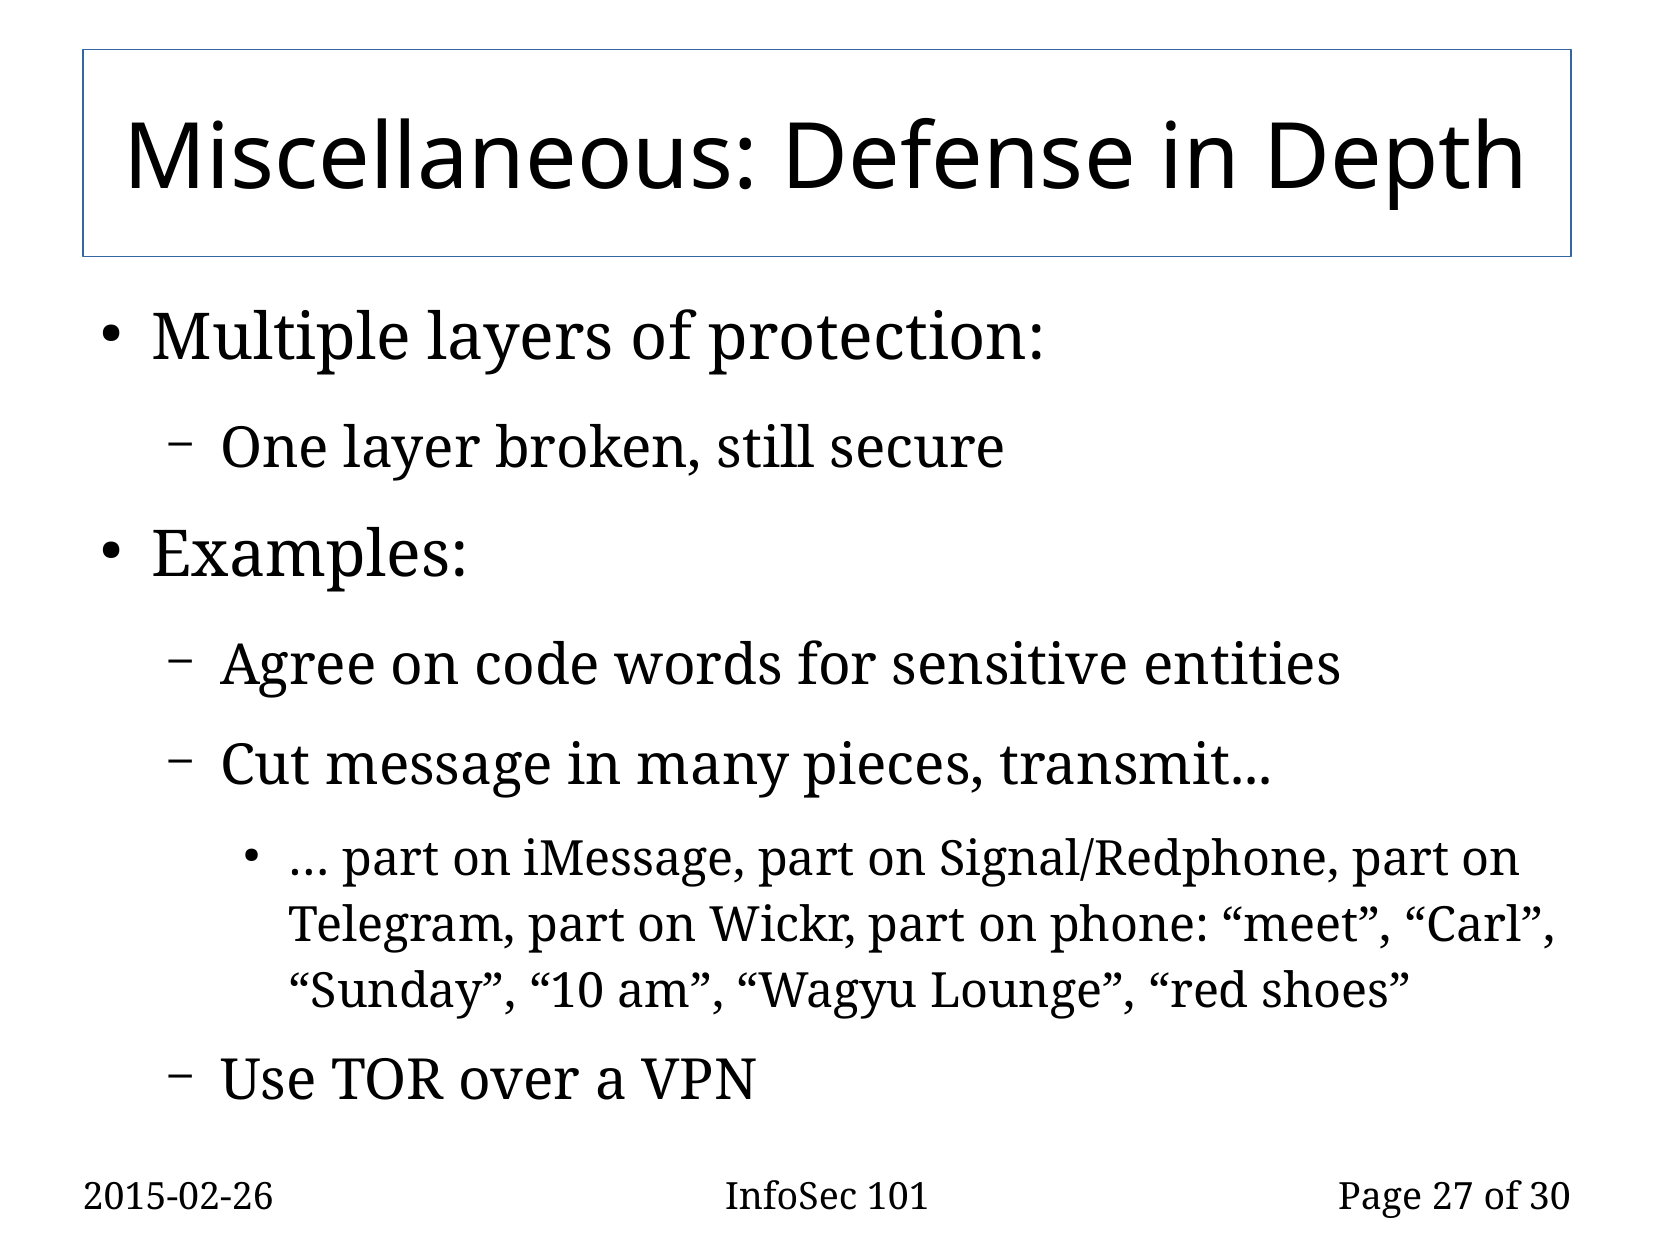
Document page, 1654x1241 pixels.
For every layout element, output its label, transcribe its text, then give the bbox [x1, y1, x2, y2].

title Miscellaneous: Defense in Depth [82, 49, 1571, 257]
list Multiple layers of protection: One layer broken, still secure Examples: Agree on code words for sensitive entities Cut message in many pieces, transmit... … part on iMessage, part on Signal/Redphone, part on Telegram, part on Wickr, part on phone: “meet”, “Carl”, “Sunday”, “10 am”, “Wagyu Lounge”, “red shoes” Use TOR over a VPN [82, 290, 1571, 1126]
